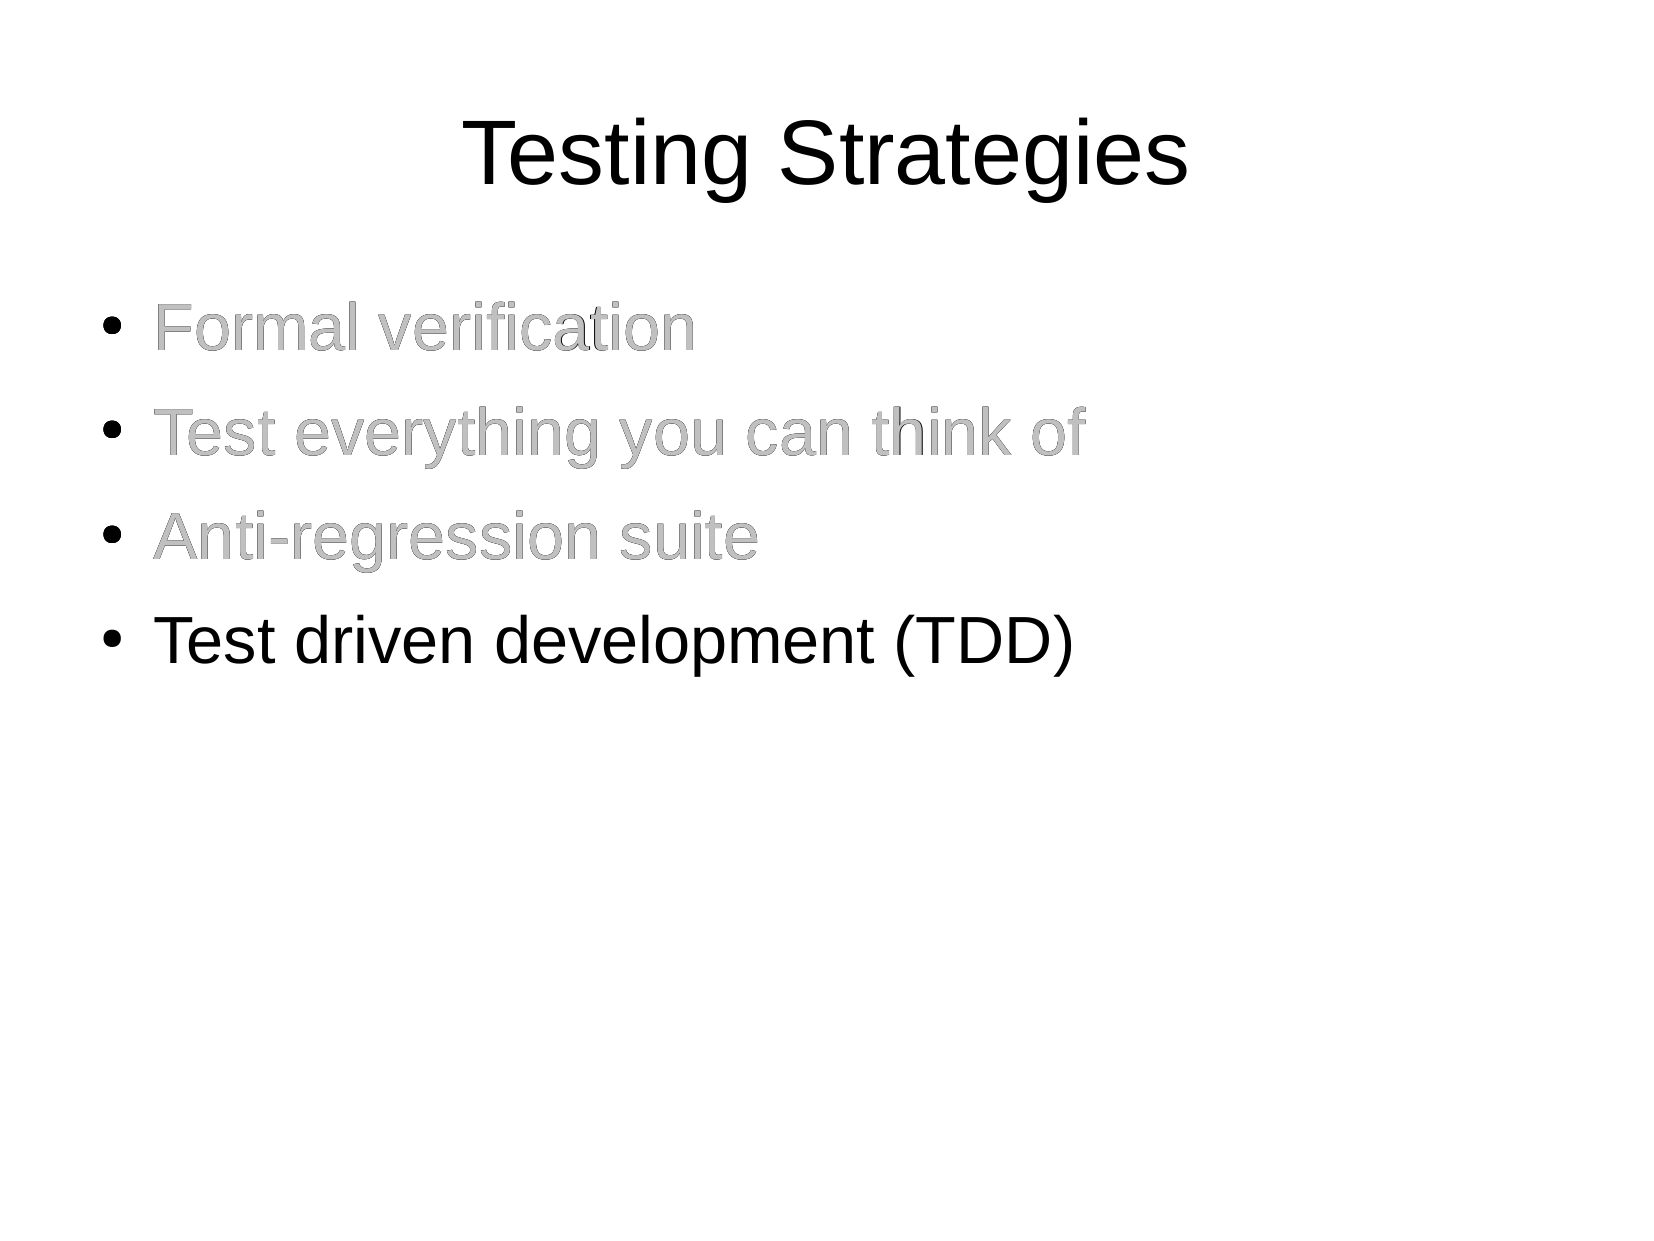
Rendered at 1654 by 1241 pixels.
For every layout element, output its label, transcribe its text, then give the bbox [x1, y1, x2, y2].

list Formal verification Test everything you can think of Anti-regression suite Test driven development (TDD) [82, 290, 1571, 1109]
title Testing Strategies [82, 49, 1571, 257]
